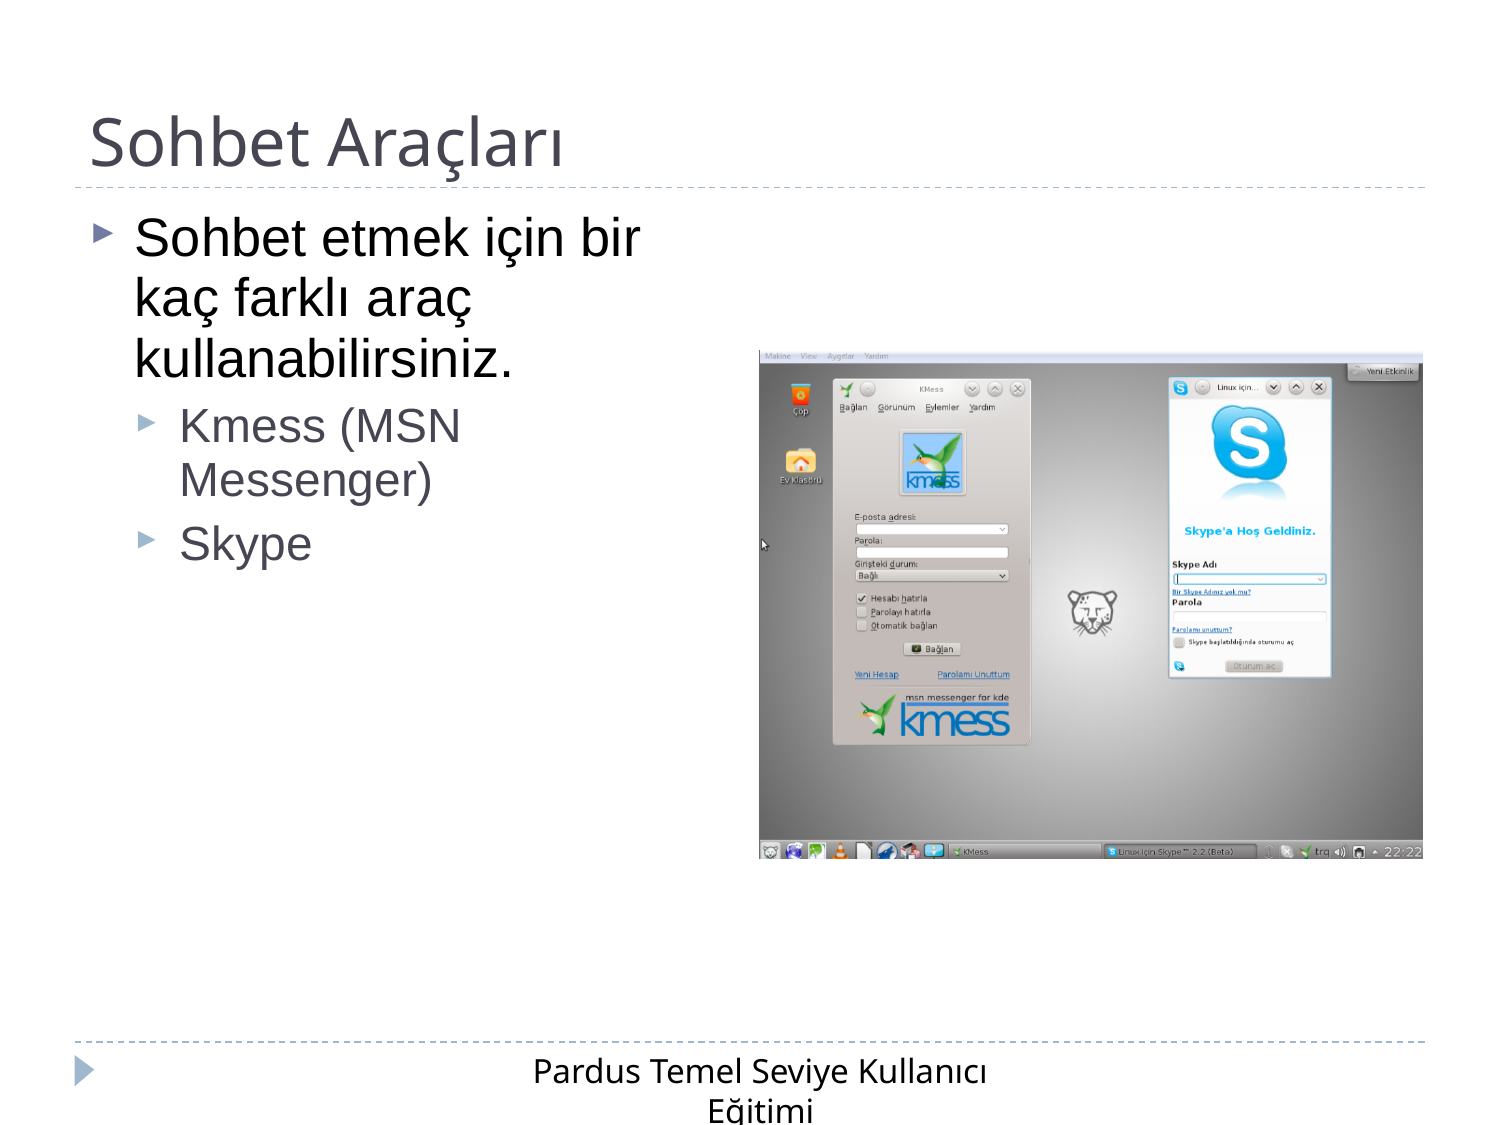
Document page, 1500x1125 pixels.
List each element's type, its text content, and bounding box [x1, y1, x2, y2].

picture [759, 350, 1423, 859]
title Sohbet Araçları [75, 37, 1425, 188]
list Sohbet etmek için bir kaç farklı araç kullanabilirsiniz. Kmess (MSN Messenger) Skype [75, 200, 738, 1010]
